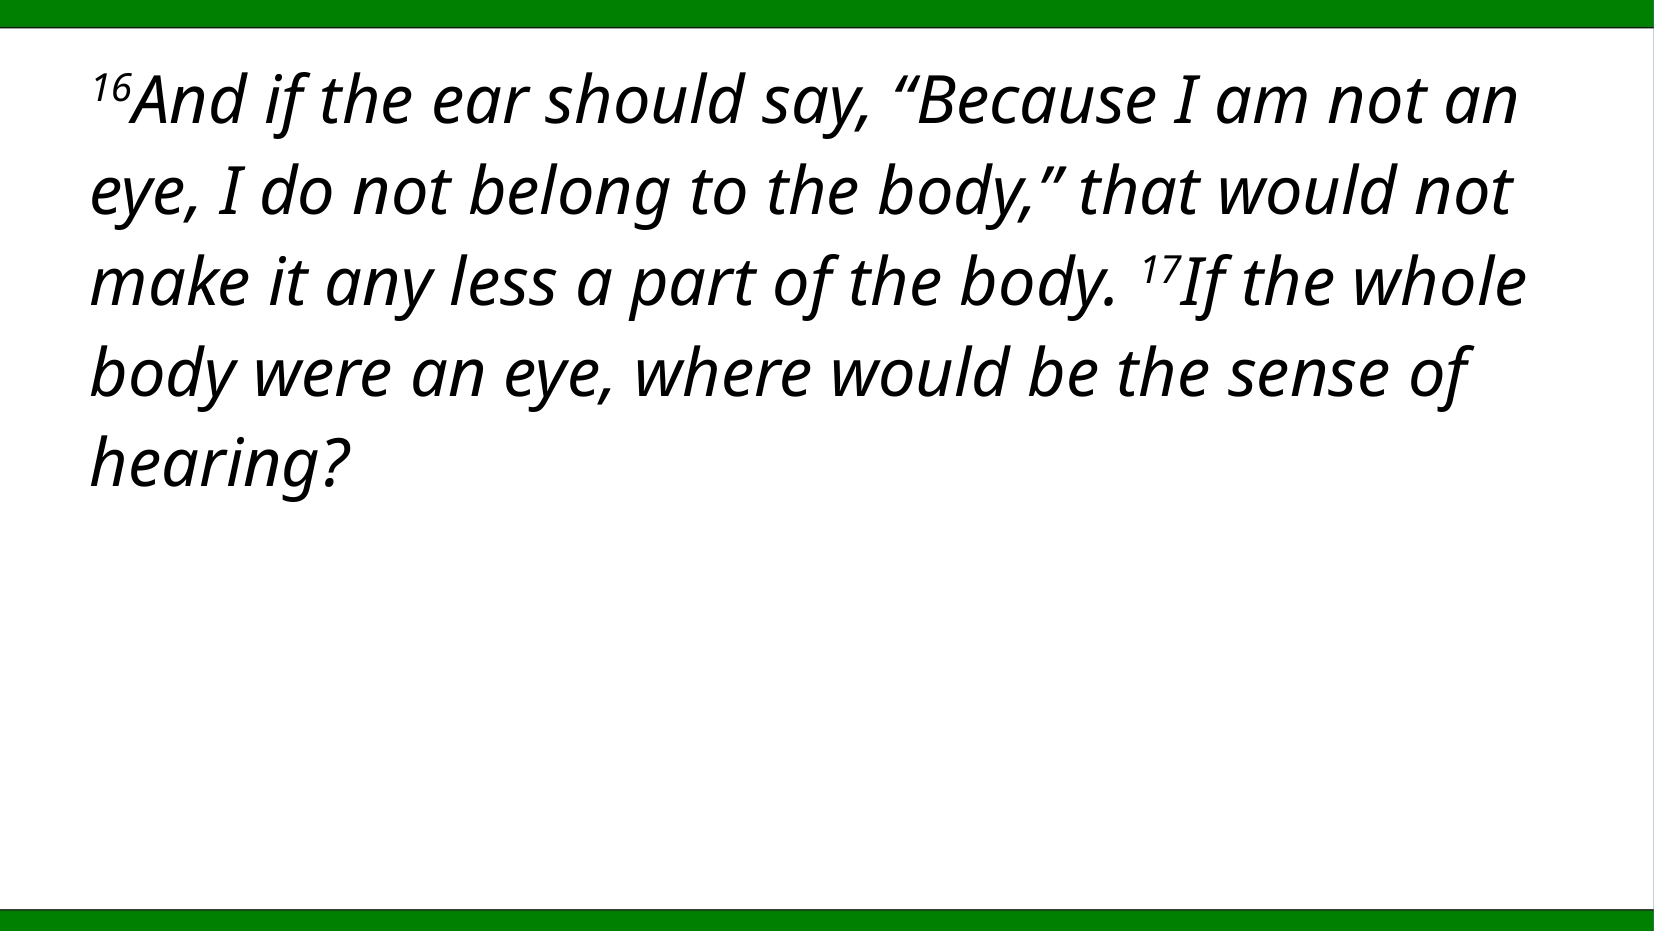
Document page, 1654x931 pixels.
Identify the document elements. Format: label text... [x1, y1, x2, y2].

text_box 16And if the ear should say, “Because I am not an eye, I do not belong to the body,” that would not make it any less a part of the body. 17If the whole body were an eye, where would be the sense of hearing? [75, 45, 1591, 504]
picture [0, 0, 1654, 931]
